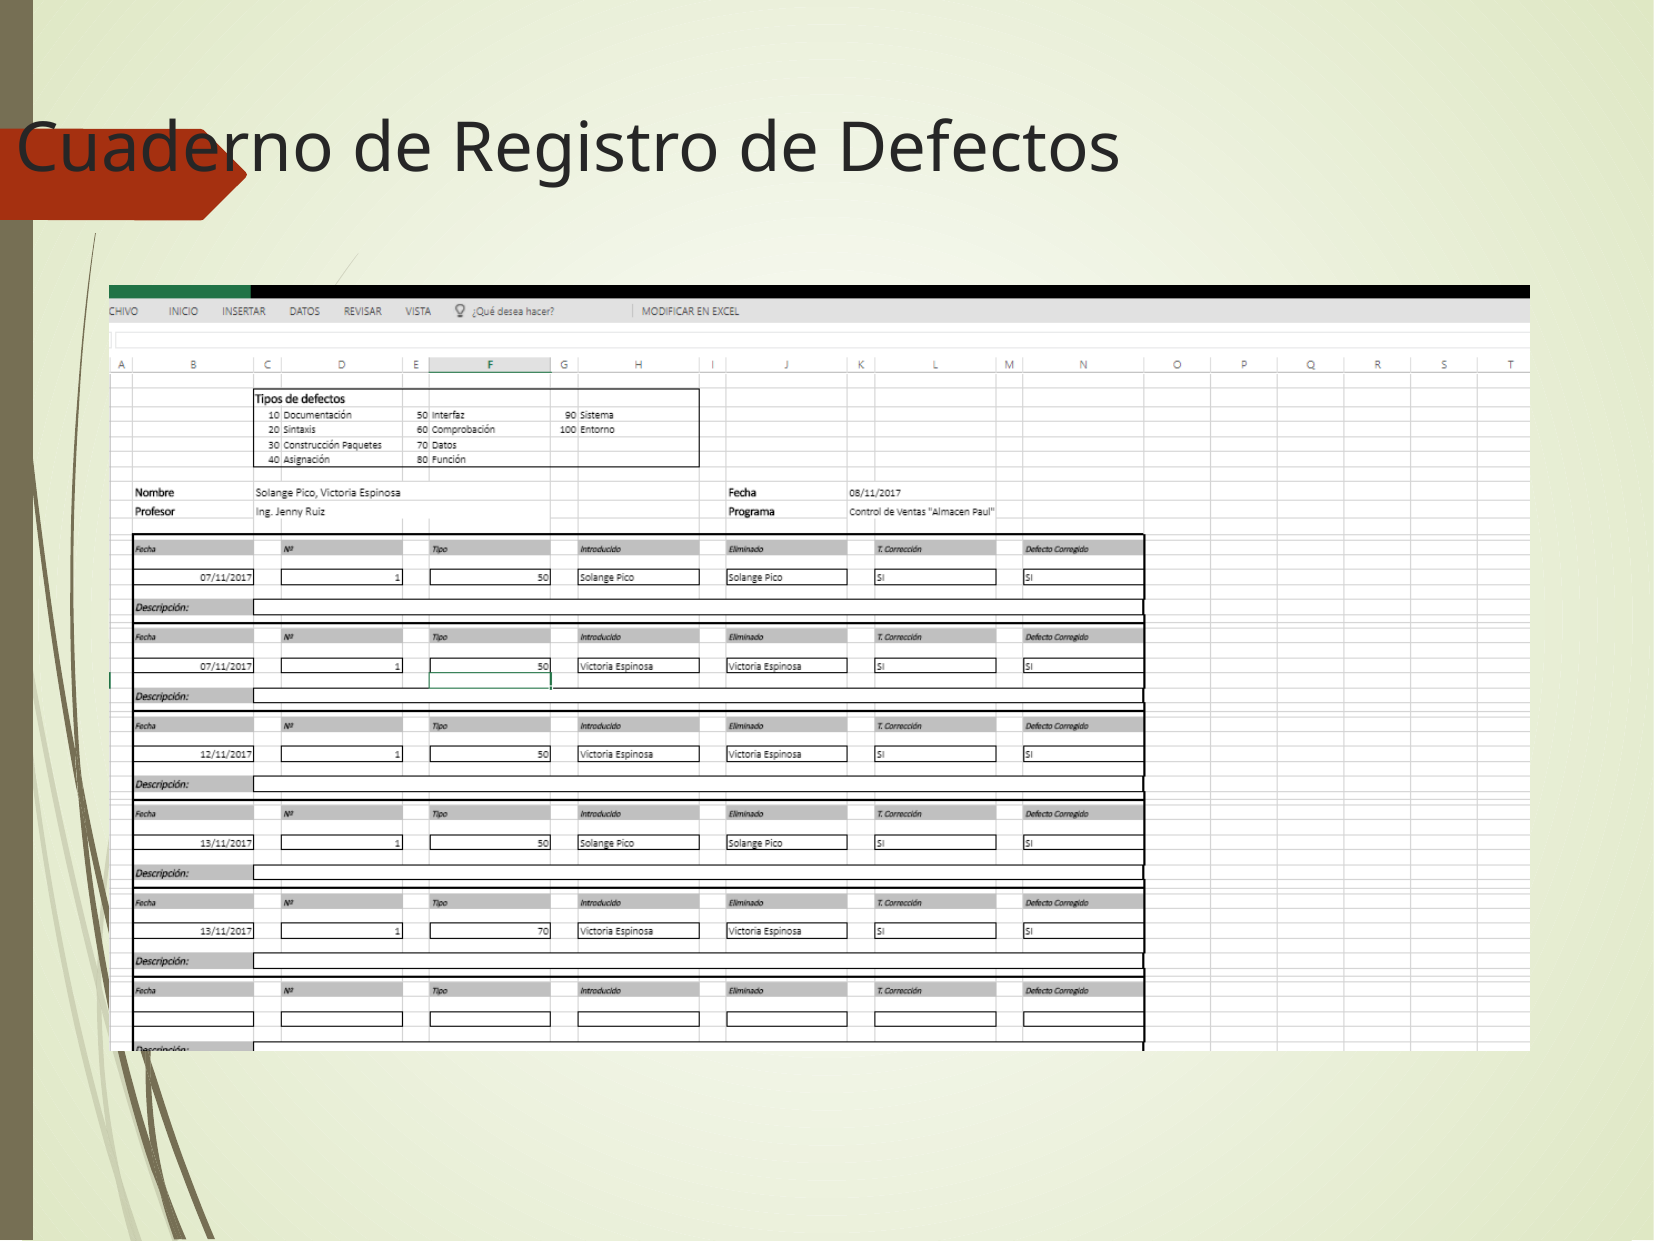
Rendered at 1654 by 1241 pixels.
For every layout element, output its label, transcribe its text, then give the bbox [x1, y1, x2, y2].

picture [109, 285, 1531, 1051]
title Cuaderno de Registro de Defectos [0, 94, 1182, 213]
